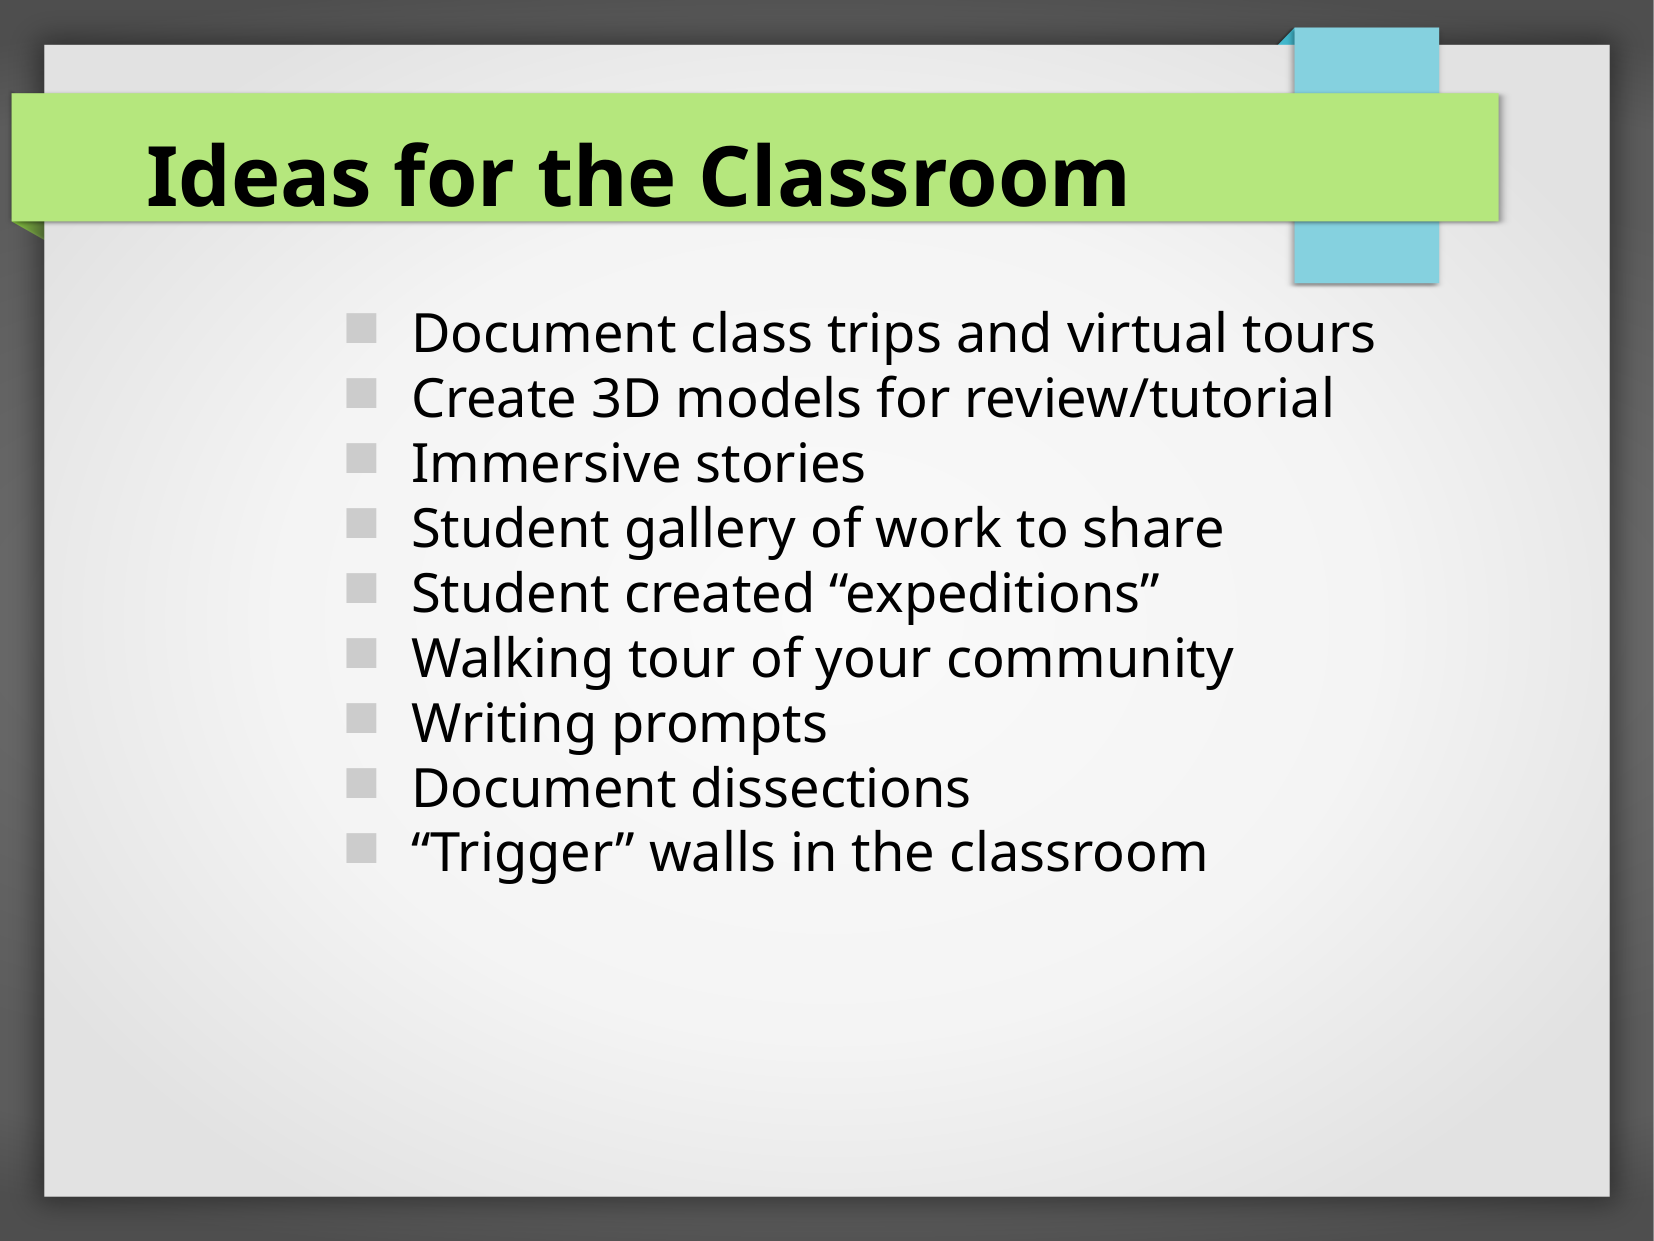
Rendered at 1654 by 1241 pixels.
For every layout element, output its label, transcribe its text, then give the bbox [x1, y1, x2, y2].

text_box Document class trips and virtual tours Create 3D models for review/tutorial Immersive stories Student gallery of work to share Student created “expeditions” Walking tour of your community Writing prompts Document dissections “Trigger” walls in the classroom [321, 283, 1599, 1182]
title Ideas for the Classroom [131, 82, 1264, 239]
picture [0, 0, 1654, 1241]
